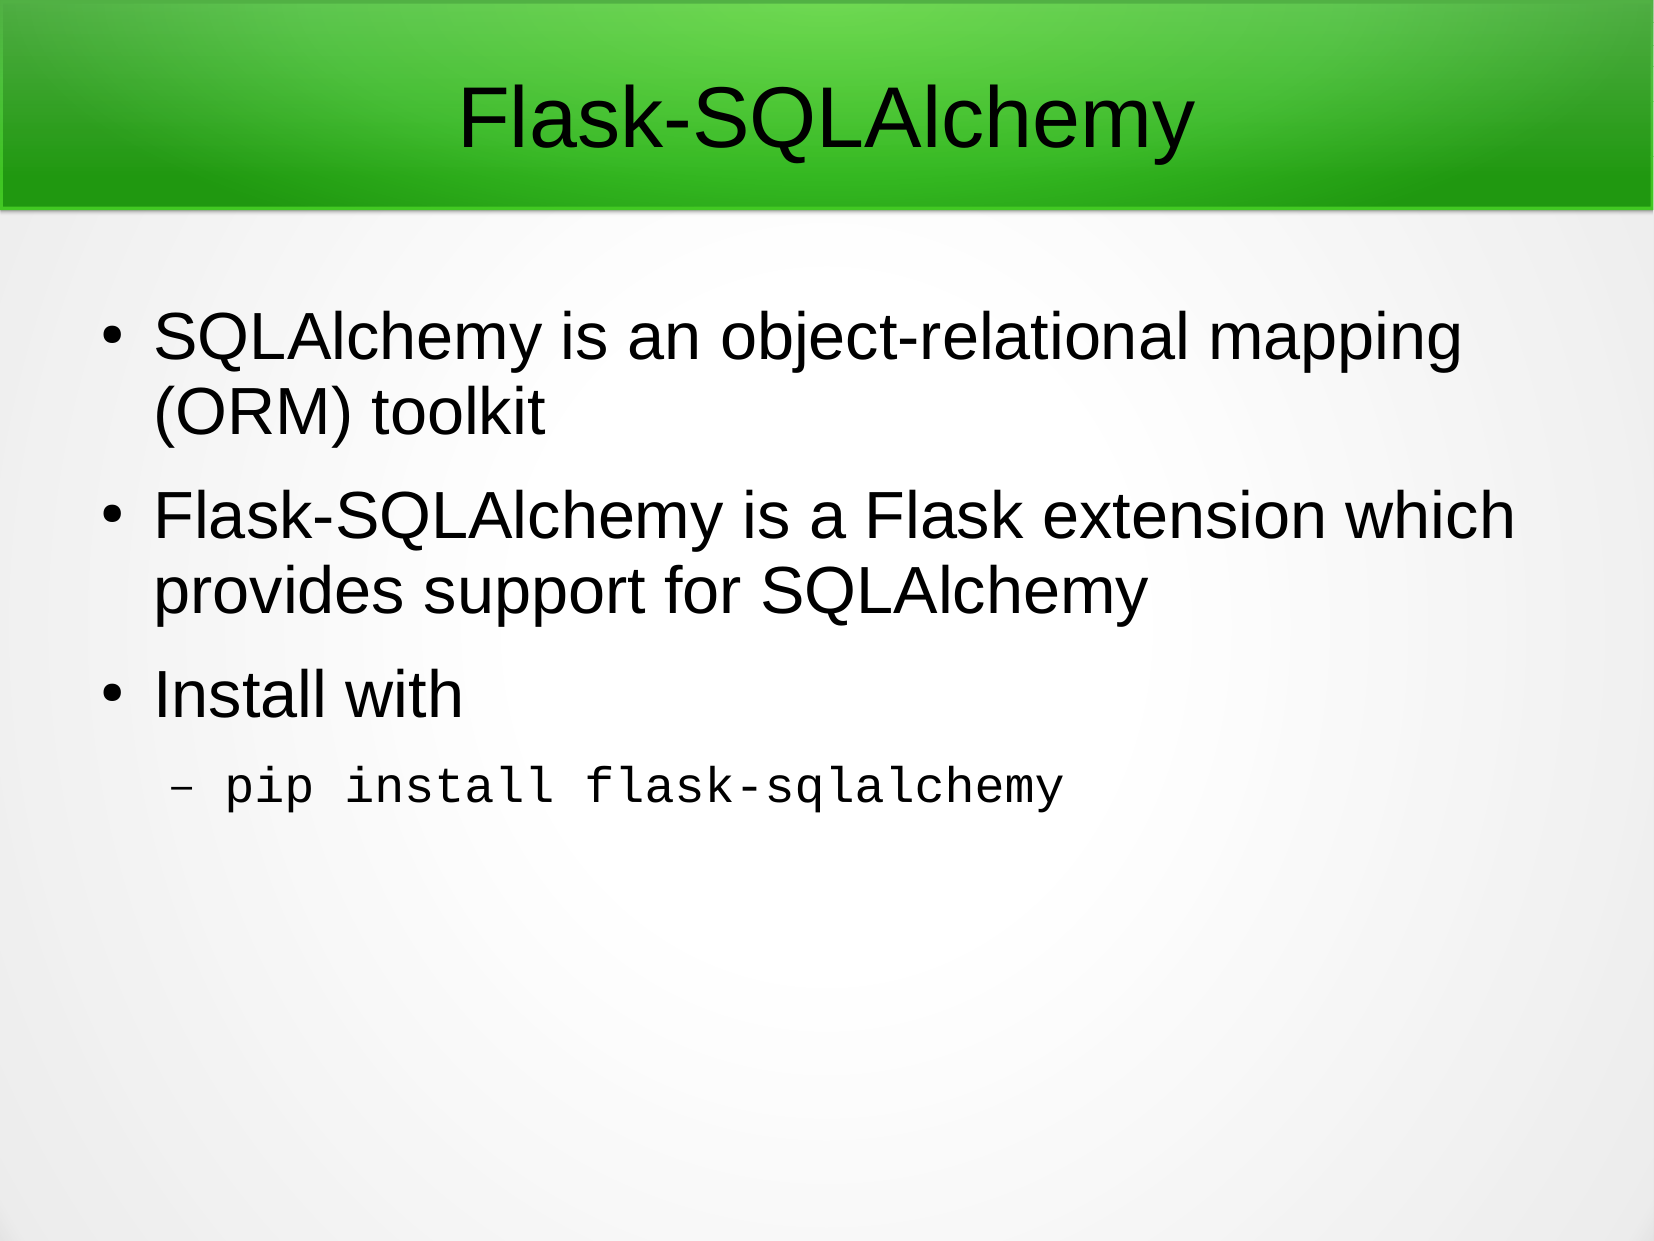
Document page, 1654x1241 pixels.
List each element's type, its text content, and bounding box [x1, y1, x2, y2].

title Flask-SQLAlchemy [82, 47, 1571, 189]
list SQLAlchemy is an object-relational mapping (ORM) toolkit Flask-SQLAlchemy is a Flask extension which provides support for SQLAlchemy Install with pip install flask-sqlalchemy [82, 299, 1571, 1019]
